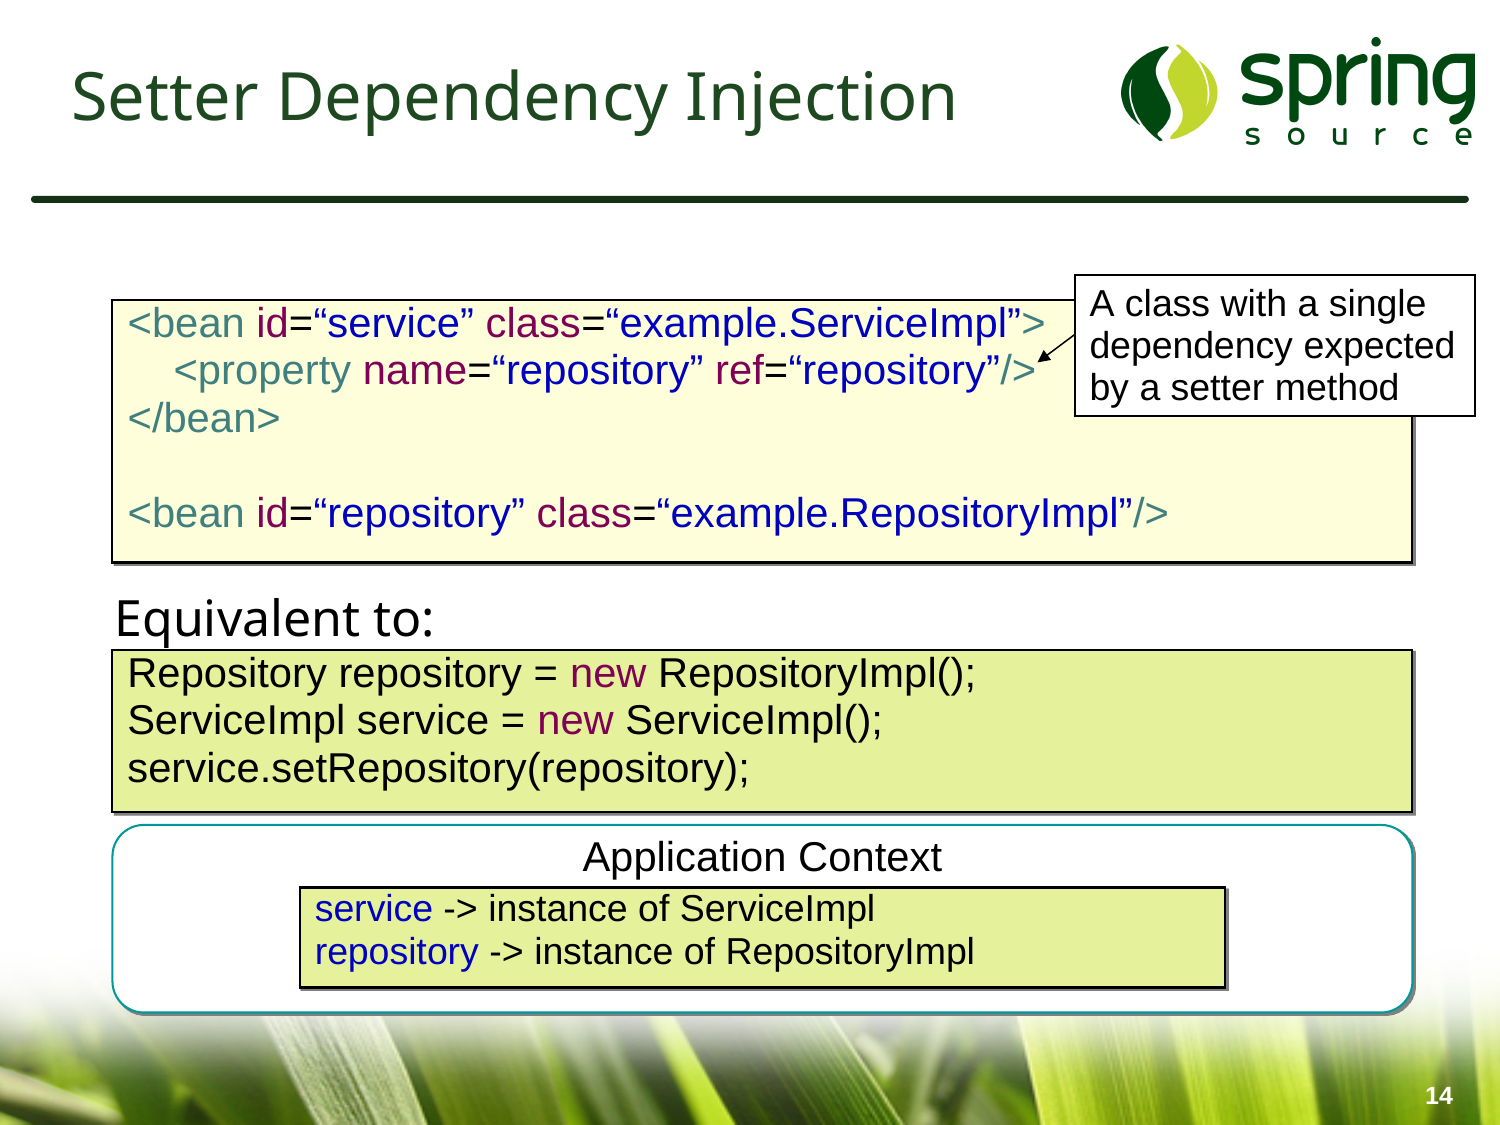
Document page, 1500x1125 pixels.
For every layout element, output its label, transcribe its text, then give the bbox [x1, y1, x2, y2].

title Setter Dependency Injection [56, 13, 1089, 176]
picture [1121, 37, 1475, 145]
text_box Equivalent to: [99, 574, 992, 659]
text_box service -> instance of ServiceImpl repository -> instance of RepositoryImpl [299, 887, 1225, 988]
list <bean id=“service” class=“example.ServiceImpl”> <property name=“repository” ref=“repository”/> </bean> <bean id=“repository” class=“example.RepositoryImpl”/> [112, 299, 1413, 563]
text_box Application Context [112, 824, 1413, 1013]
picture [0, 944, 1500, 1125]
text_box Repository repository = new RepositoryImpl(); ServiceImpl service = new ServiceImpl(); service.setRepository(repository); [112, 649, 1413, 813]
text_box A class with a single dependency expected by a setter method [1074, 275, 1475, 417]
